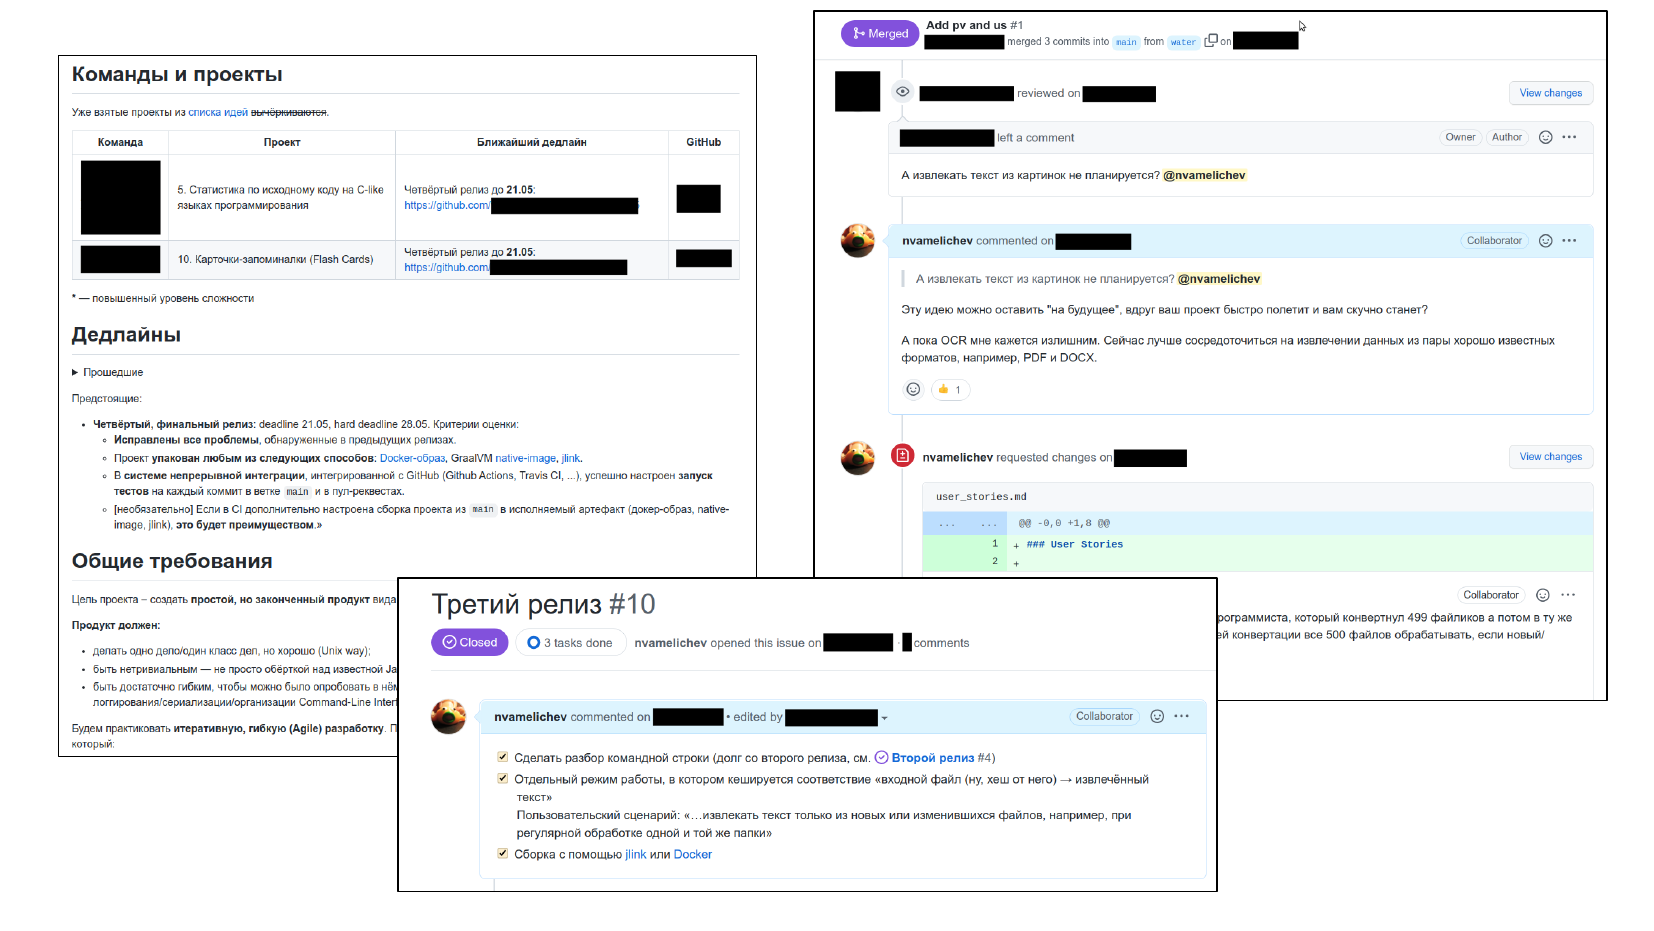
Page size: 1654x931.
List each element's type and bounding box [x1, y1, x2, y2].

picture [814, 11, 1607, 700]
picture [398, 578, 1217, 891]
picture [59, 56, 756, 756]
